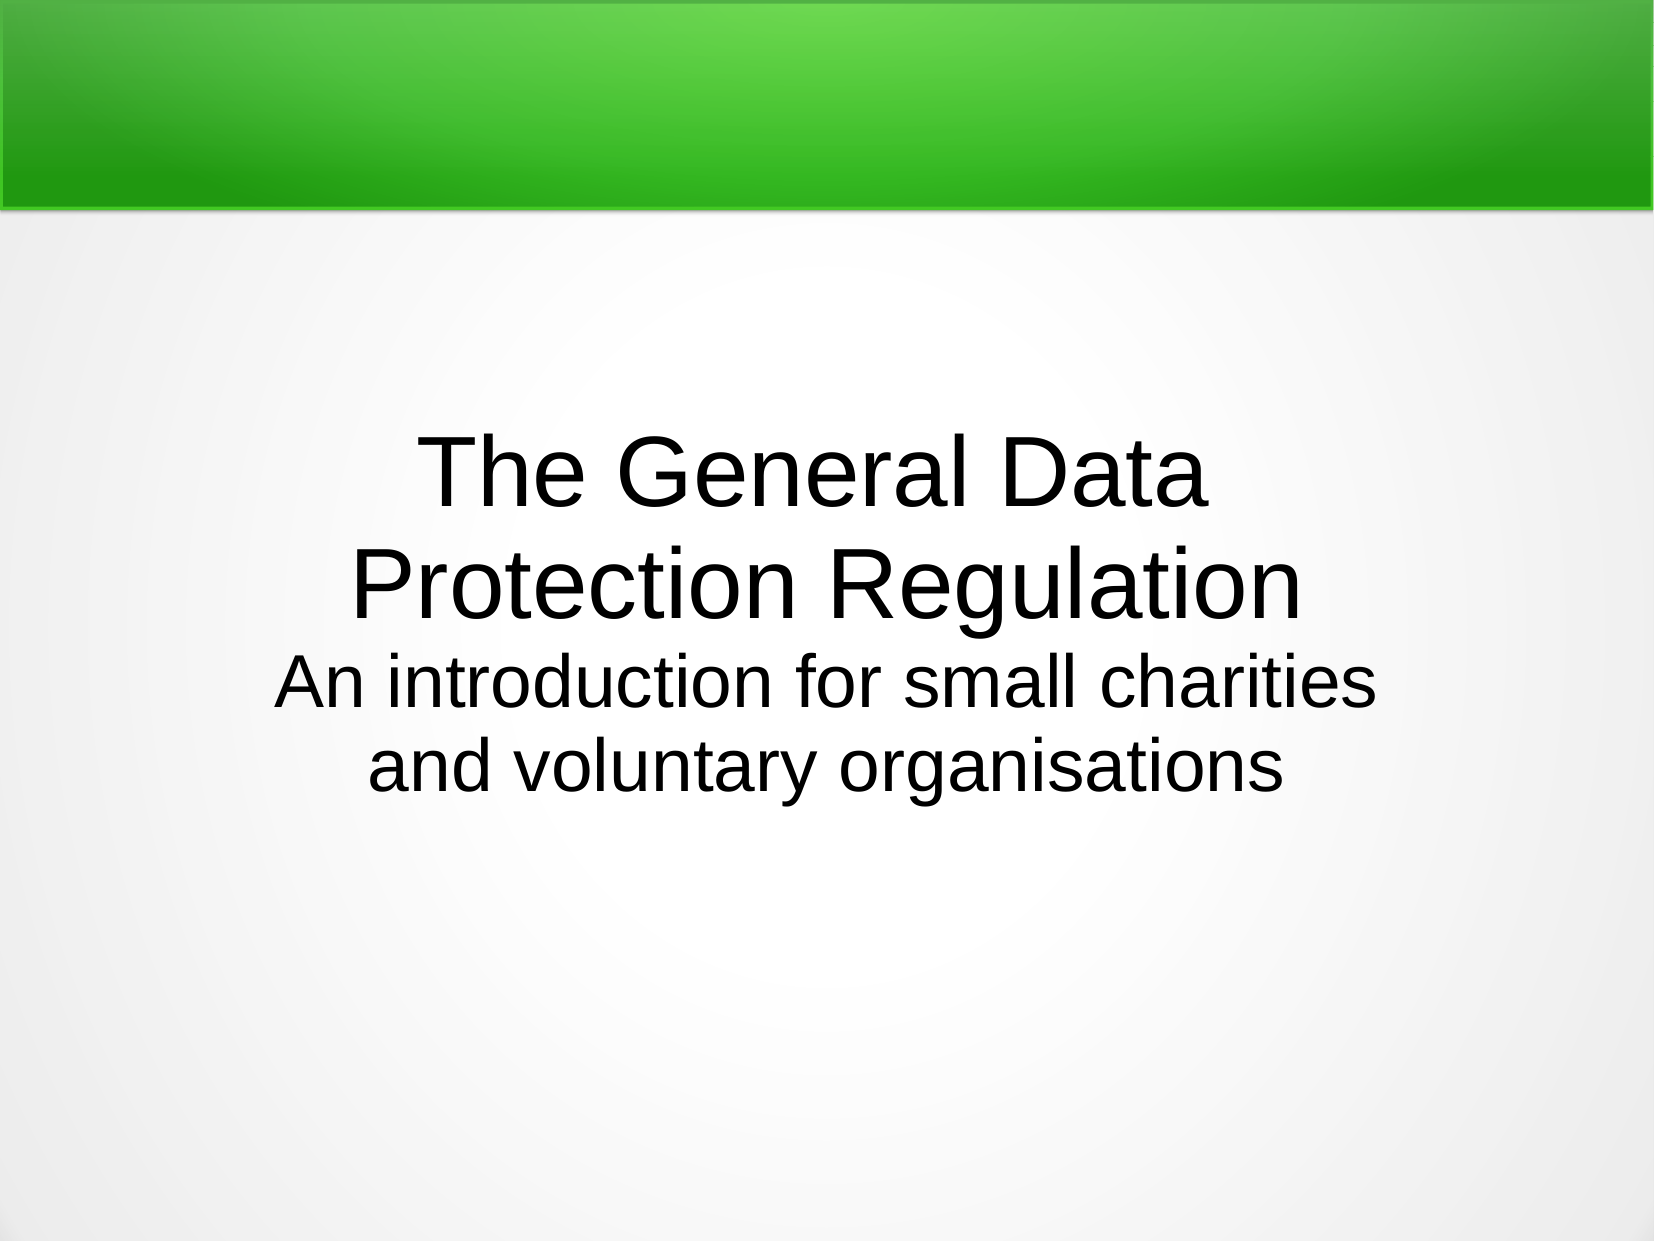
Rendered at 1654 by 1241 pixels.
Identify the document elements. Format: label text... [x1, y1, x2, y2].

subtitle The General Data Protection Regulation An introduction for small charities and voluntary organisations [82, 283, 1571, 941]
